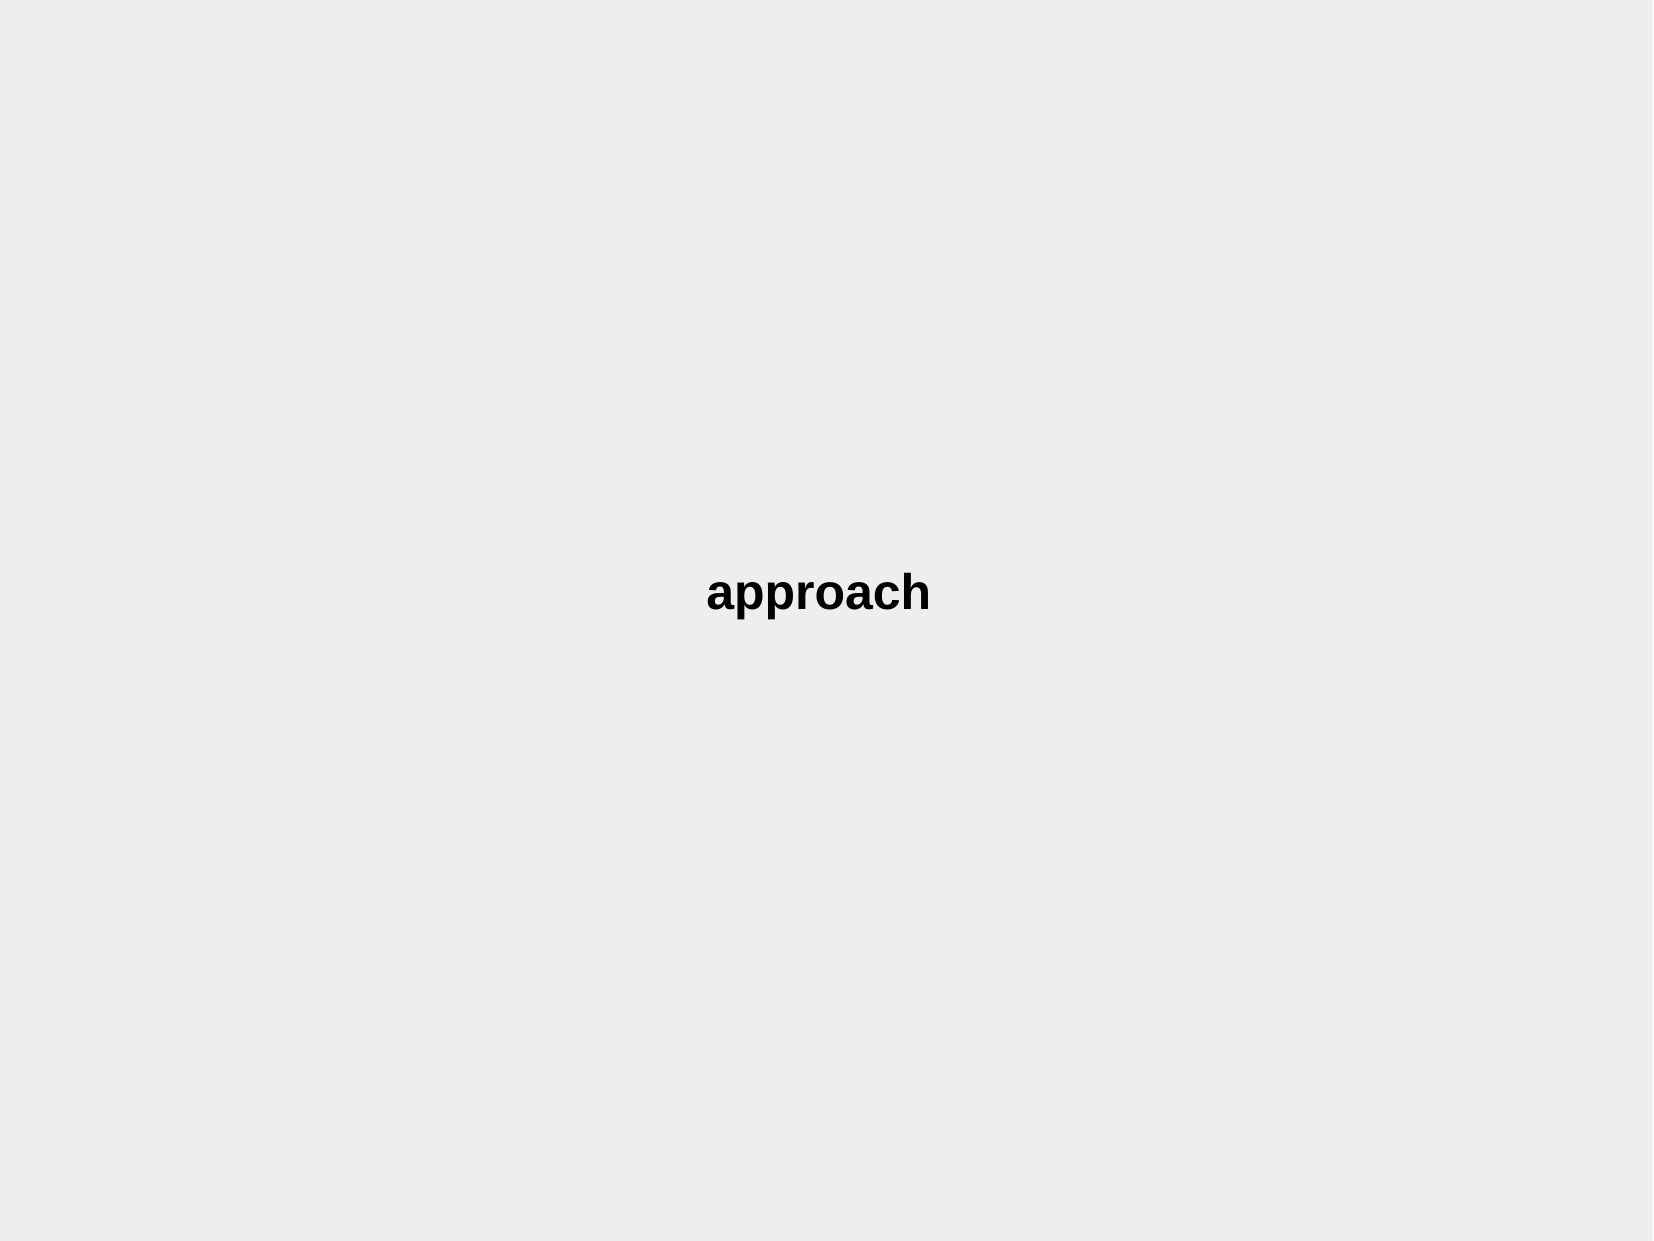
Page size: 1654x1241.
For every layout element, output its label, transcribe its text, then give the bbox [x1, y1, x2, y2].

subtitle approach [75, 90, 1563, 1096]
